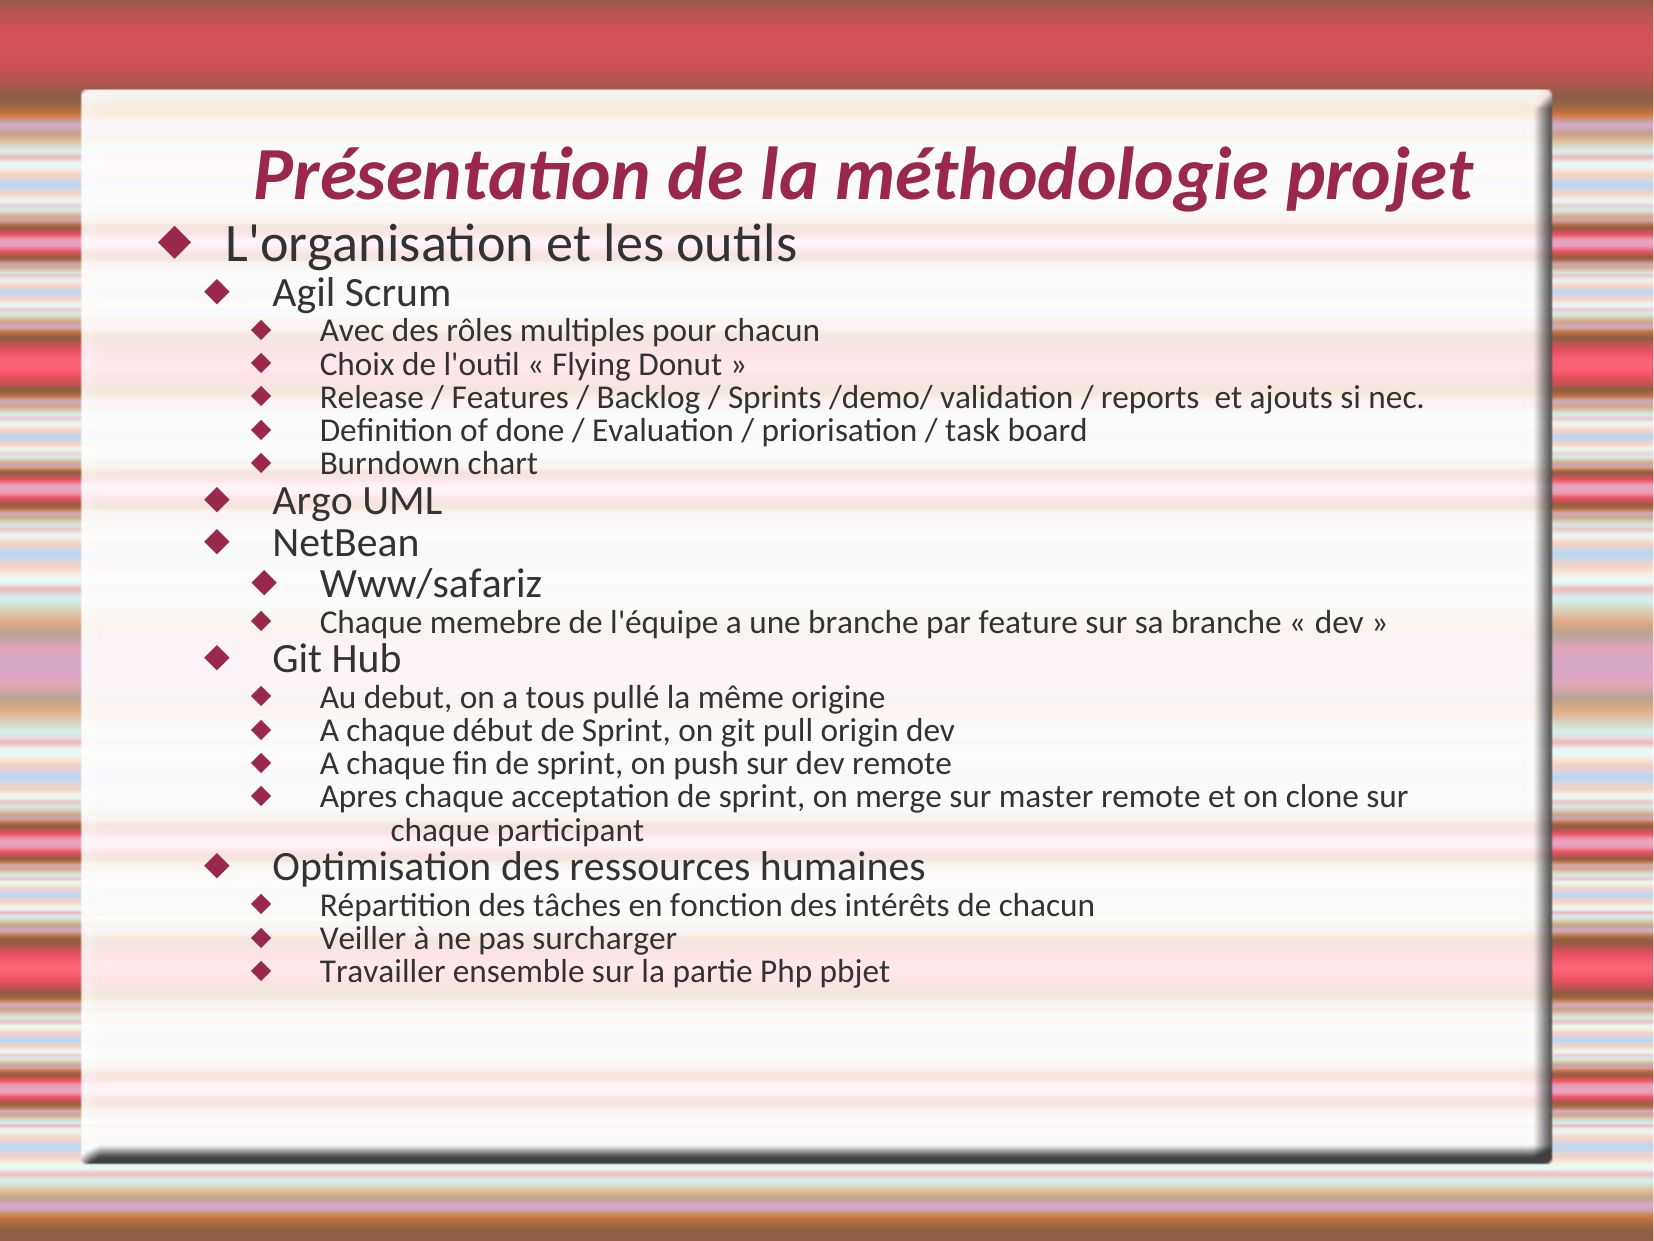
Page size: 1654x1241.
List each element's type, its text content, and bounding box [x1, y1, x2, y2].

list L'organisation et les outils Agil Scrum Avec des rôles multiples pour chacun Choix de l'outil « Flying Donut » Release / Features / Backlog / Sprints /demo/ validation / reports et ajouts si nec. Definition of done / Evaluation / priorisation / task board Burndown chart Argo UML NetBean Www/safariz Chaque memebre de l'équipe a une branche par feature sur sa branche « dev » Git Hub Au debut, on a tous pullé la même origine A chaque début de Sprint, on git pull origin dev A chaque fin de sprint, on push sur dev remote Apres chaque acceptation de sprint, on merge sur master remote et on clone sur chaque participant Optimisation des ressources humaines Répartition des tâches en fonction des intérêts de chacun Veiller à ne pas surcharger Travailler ensemble sur la partie Php pbjet [119, 220, 1501, 1164]
title Présentation de la méthodologie projet [88, 114, 1534, 322]
picture [0, 0, 1654, 1241]
